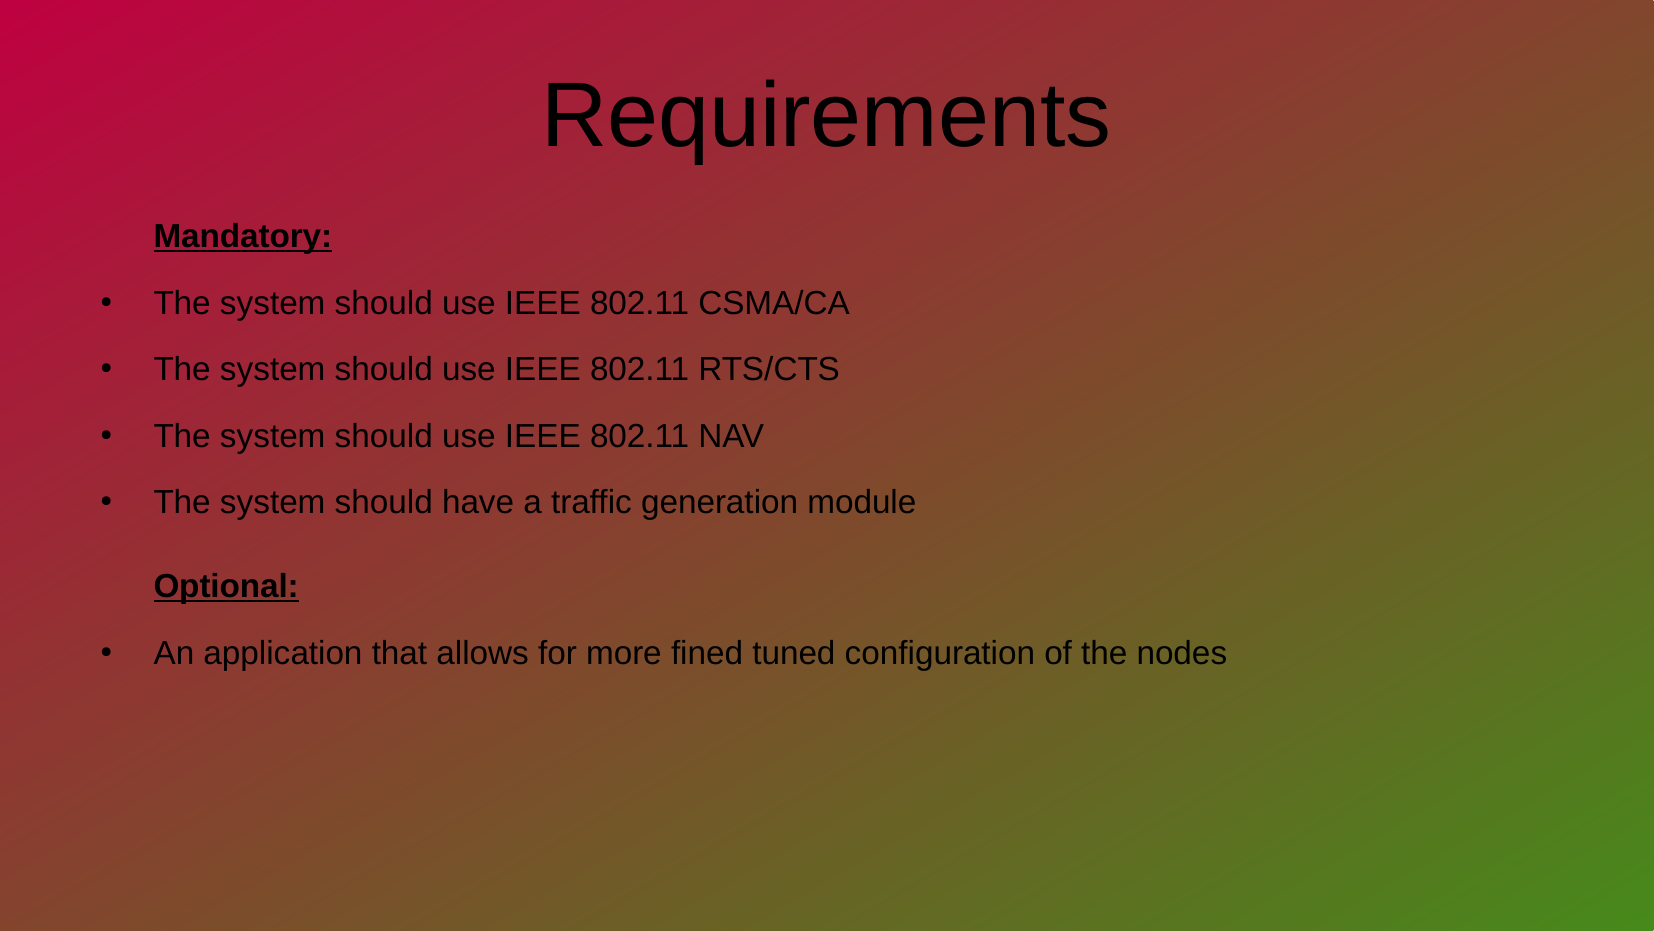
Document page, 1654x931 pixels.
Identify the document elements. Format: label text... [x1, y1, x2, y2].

list Mandatory: The system should use IEEE 802.11 CSMA/CA The system should use IEEE 802.11 RTS/CTS The system should use IEEE 802.11 NAV The system should have a traffic generation module [82, 217, 1571, 563]
title Requirements [82, 37, 1571, 193]
list Optional: An application that allows for more fined tuned configuration of the nodes [82, 567, 1571, 826]
